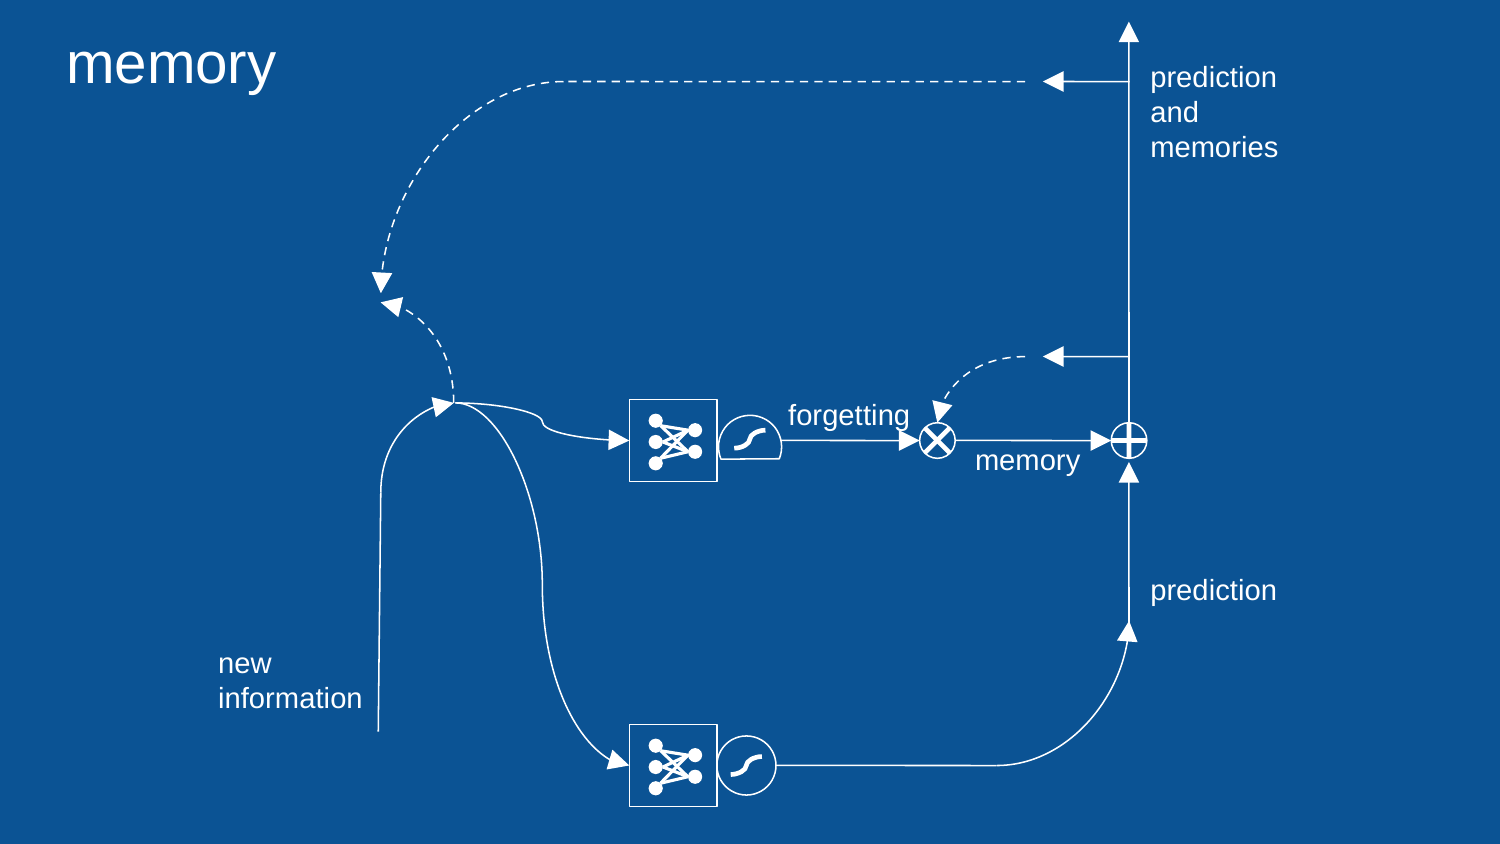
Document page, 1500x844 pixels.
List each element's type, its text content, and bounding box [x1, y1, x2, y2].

text_box [648, 738, 663, 753]
title memory [51, 10, 396, 427]
text_box [648, 413, 663, 428]
text_box [648, 456, 663, 471]
text_box memory [959, 426, 1099, 493]
text_box [688, 769, 703, 784]
text_box [688, 423, 703, 438]
text_box [688, 444, 703, 459]
text_box [648, 759, 663, 775]
text_box forgetting [773, 380, 930, 447]
text_box [688, 748, 703, 763]
text_box prediction and memories [1135, 43, 1333, 110]
text_box [648, 781, 663, 796]
text_box [648, 434, 663, 450]
text_box prediction [1135, 555, 1305, 622]
text_box new information [203, 629, 384, 748]
